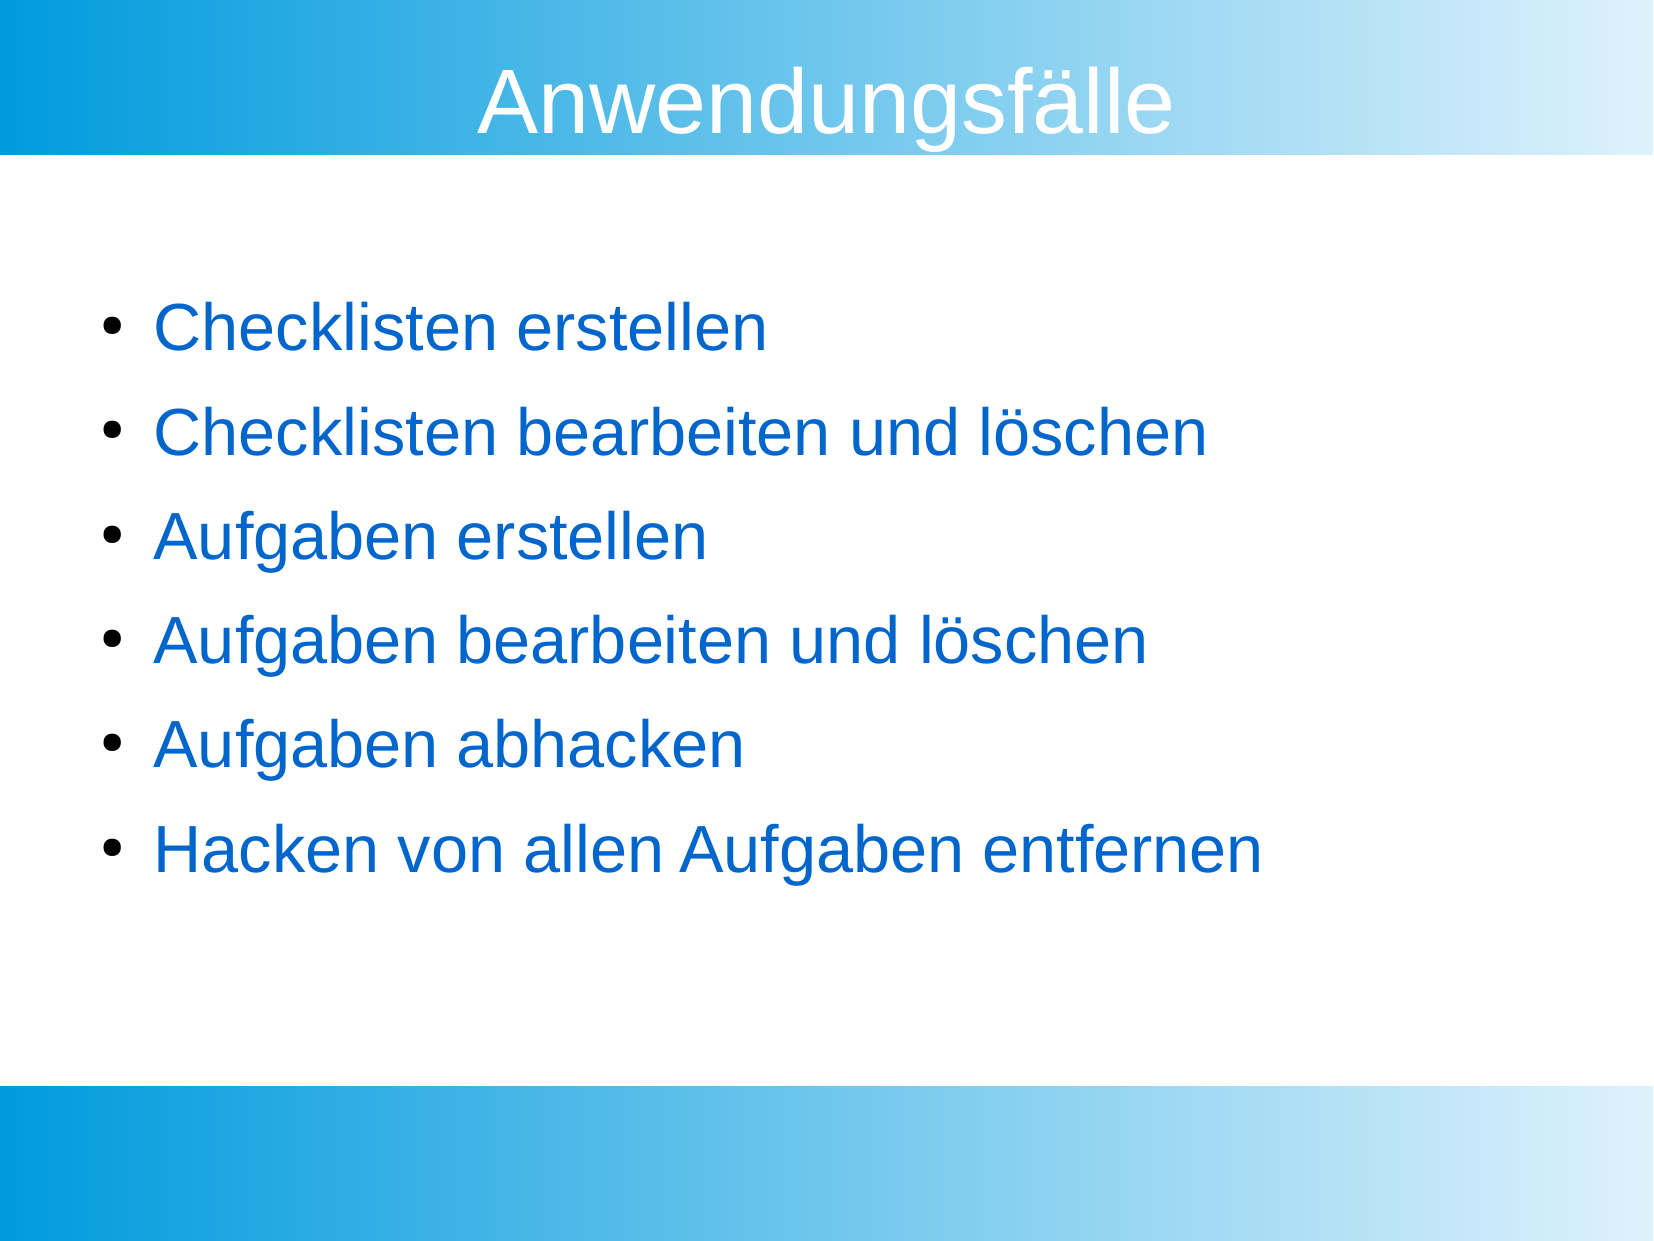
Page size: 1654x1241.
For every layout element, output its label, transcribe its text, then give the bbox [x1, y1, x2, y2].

title Anwendungsfälle [82, 49, 1571, 155]
list Checklisten erstellen Checklisten bearbeiten und löschen Aufgaben erstellen Aufgaben bearbeiten und löschen Aufgaben abhacken Hacken von allen Aufgaben entfernen [82, 290, 1571, 1010]
